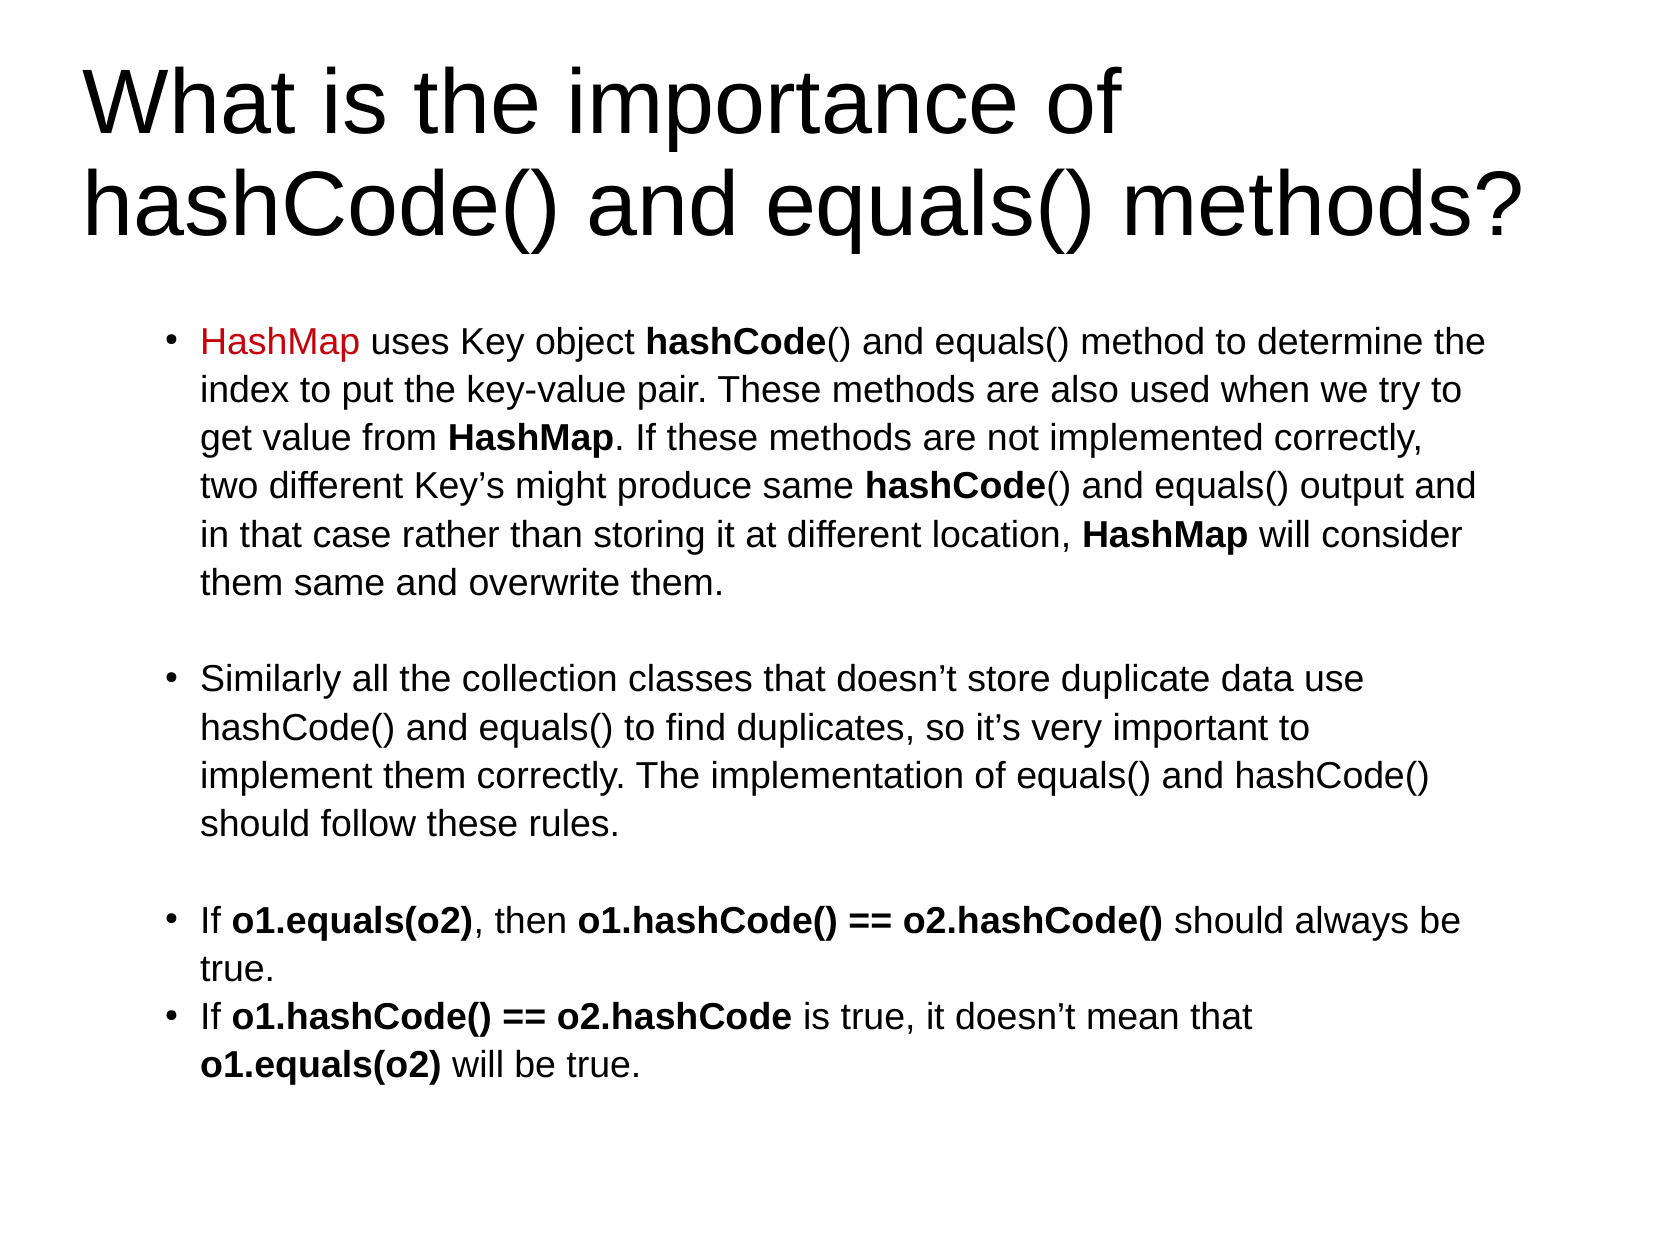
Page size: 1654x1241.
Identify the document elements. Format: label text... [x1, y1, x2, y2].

title What is the importance of hashCode() and equals() methods? [82, 49, 1571, 242]
title [82, 242, 1571, 451]
text_box HashMap uses Key object hashCode() and equals() method to determine the index to put the key-value pair. These methods are also used when we try to get value from HashMap. If these methods are not implemented correctly, two different Key’s might produce same hashCode() and equals() output and in that case rather than storing it at different location, HashMap will consider them same and overwrite them. Similarly all the collection classes that doesn’t store duplicate data use hashCode() and equals() to find duplicates, so it’s very important to implement them correctly. The implementation of equals() and hashCode() should follow these rules. If o1.equals(o2), then o1.hashCode() == o2.hashCode() should always be true. If o1.hashCode() == o2.hashCode is true, it doesn’t mean that o1.equals(o2) will be true. [150, 306, 1502, 1098]
